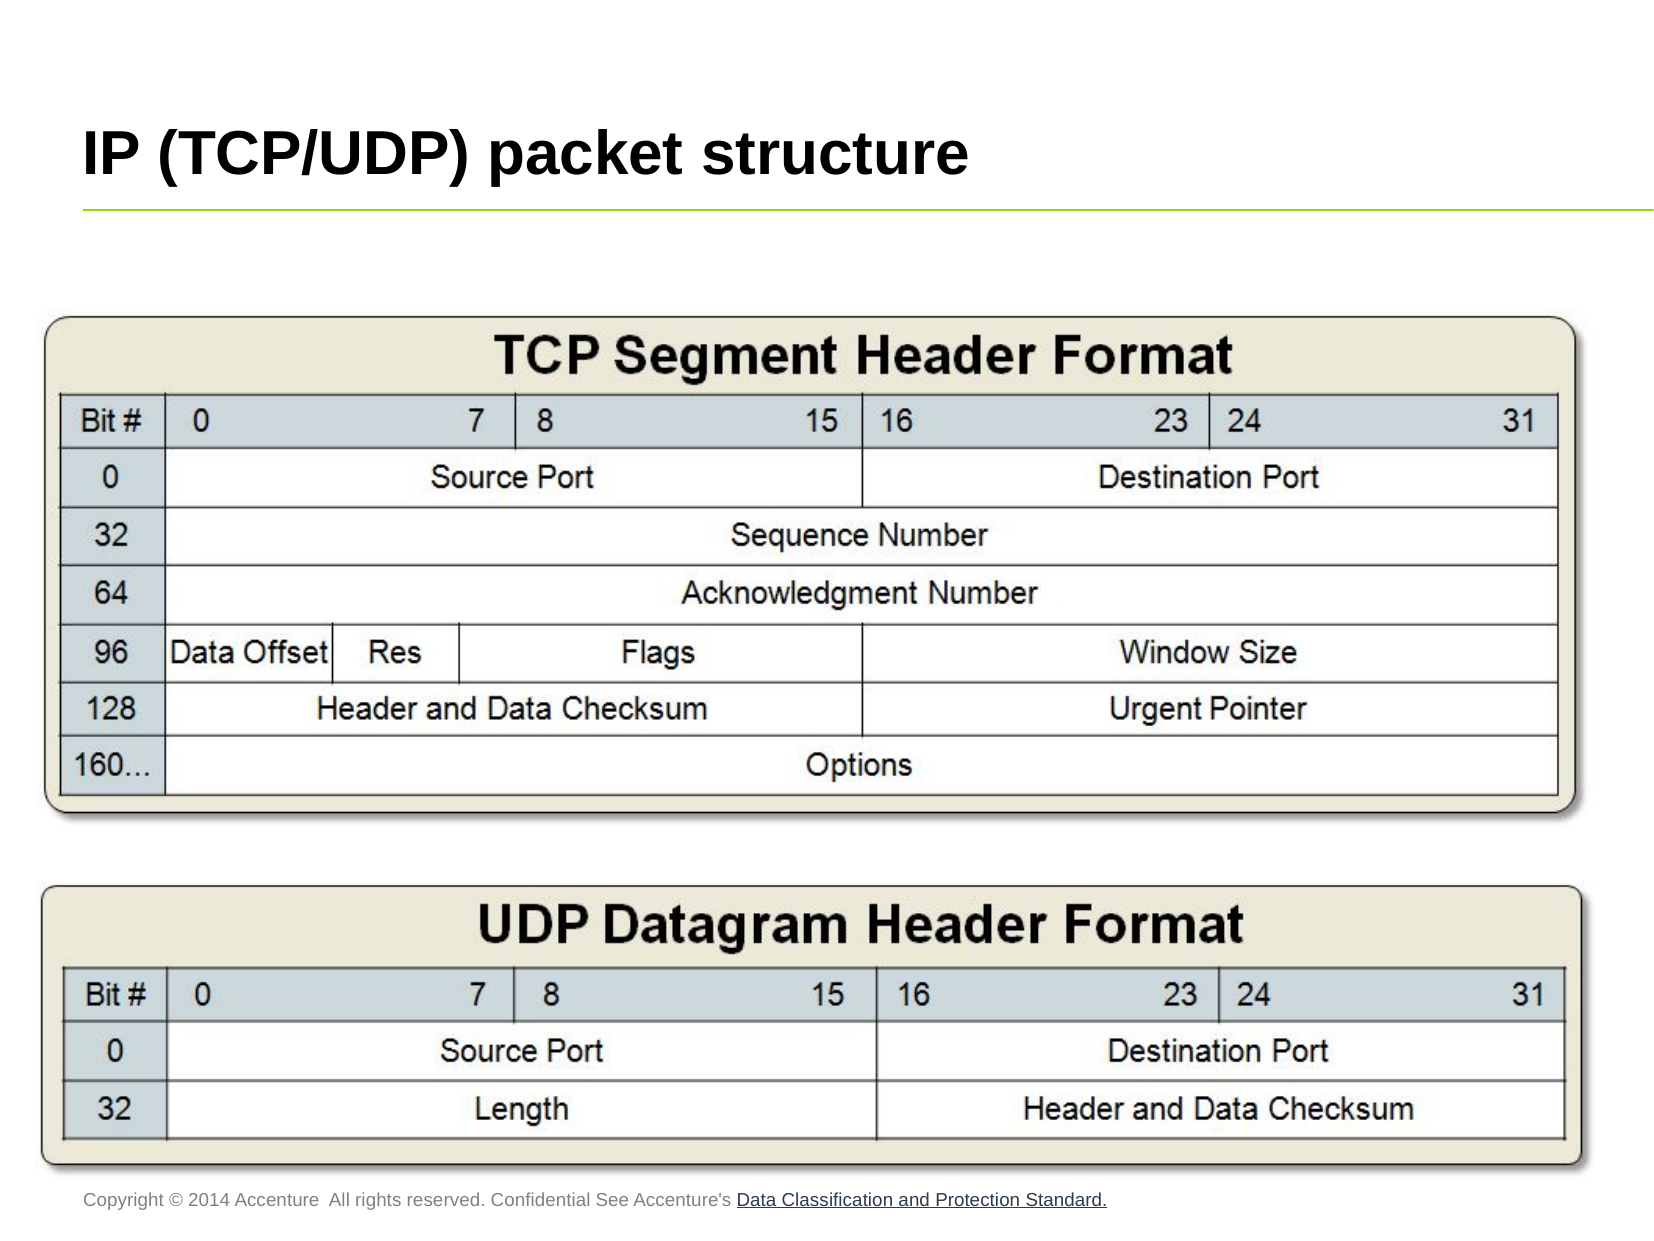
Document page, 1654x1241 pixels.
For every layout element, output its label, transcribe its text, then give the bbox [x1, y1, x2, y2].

title IP (TCP/UDP) packet structure [82, 49, 1571, 257]
picture [35, 307, 1595, 1181]
